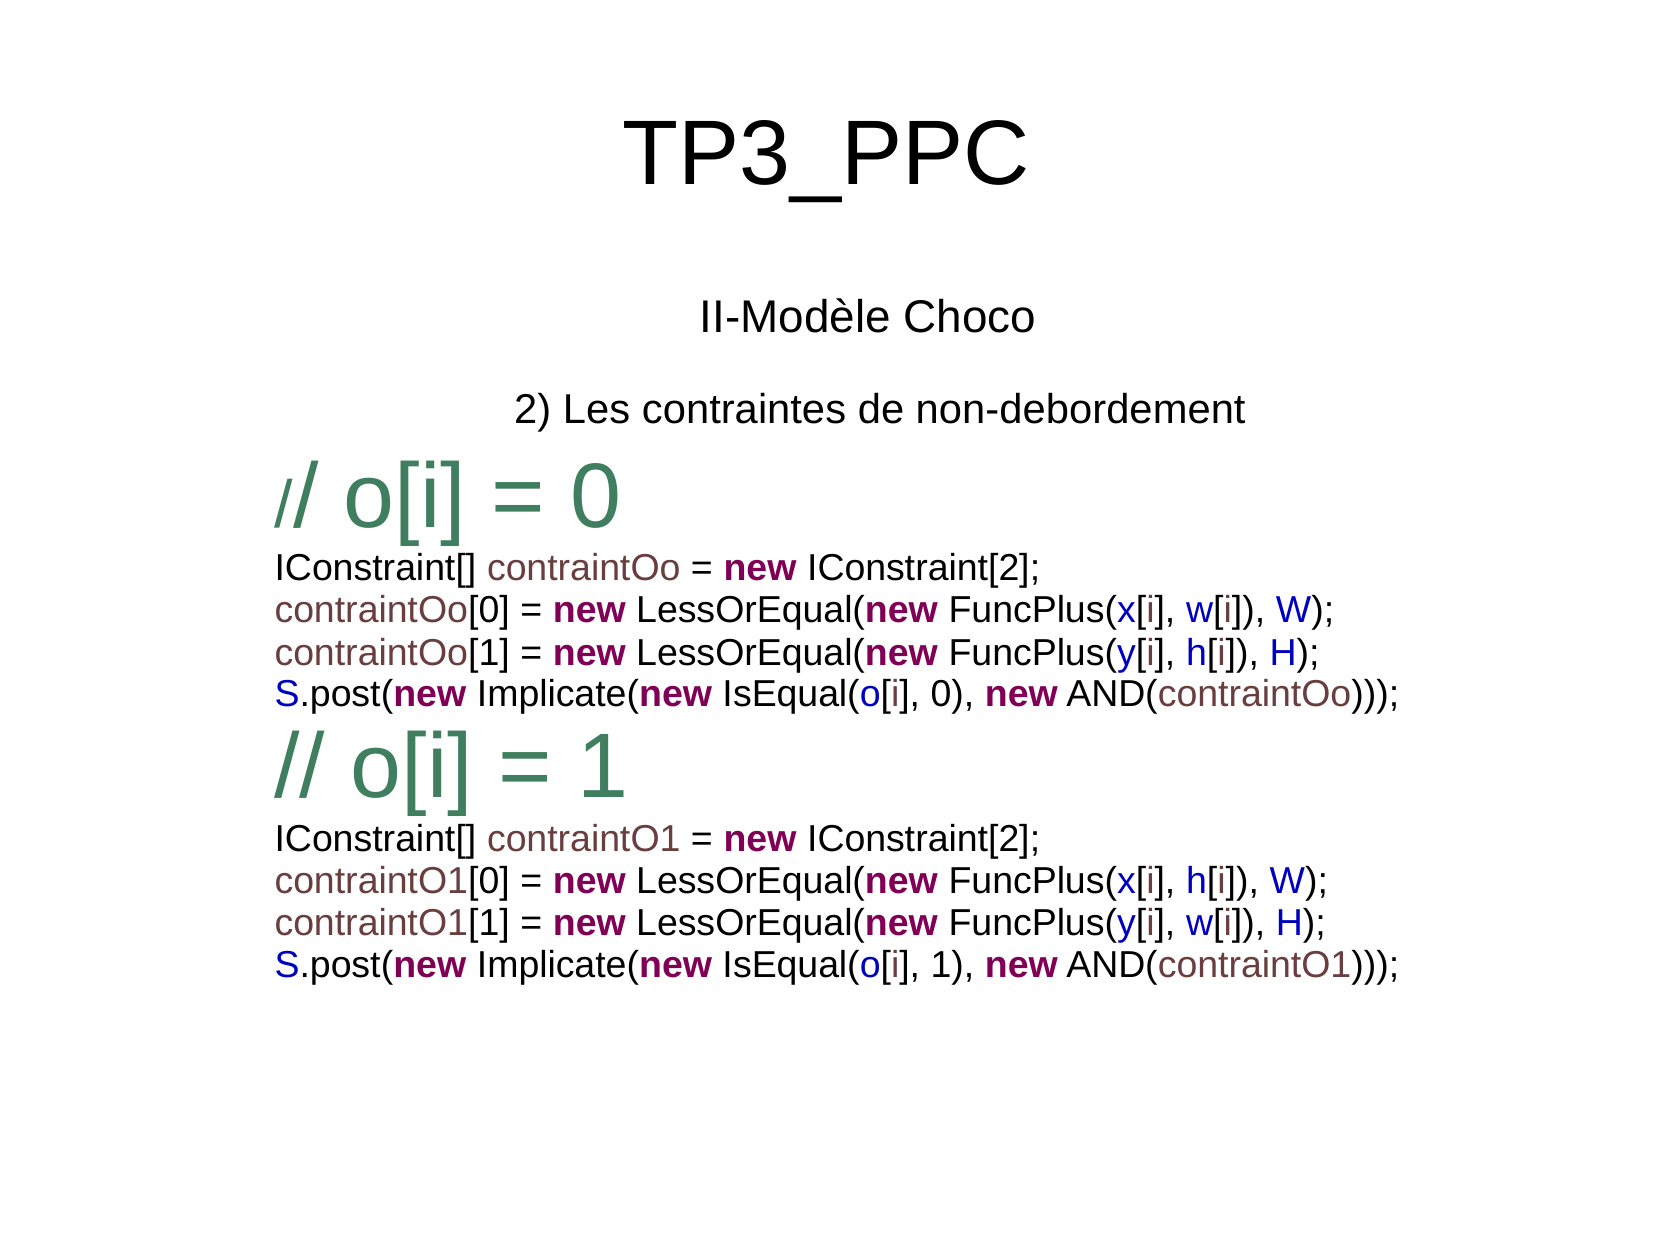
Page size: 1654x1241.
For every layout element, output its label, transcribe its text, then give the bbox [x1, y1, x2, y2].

text_box // o[i] = 0 IConstraint[] contraintOo = new IConstraint[2]; contraintOo[0] = new LessOrEqual(new FuncPlus(x[i], w[i]), W); contraintOo[1] = new LessOrEqual(new FuncPlus(y[i], h[i]), H); S.post(new Implicate(new IsEqual(o[i], 0), new AND(contraintOo))); // o[i] = 1 IConstraint[] contraintO1 = new IConstraint[2]; contraintO1[0] = new LessOrEqual(new FuncPlus(x[i], h[i]), W); contraintO1[1] = new LessOrEqual(new FuncPlus(y[i], w[i]), H); S.post(new Implicate(new IsEqual(o[i], 1), new AND(contraintO1))); [259, 437, 1441, 1134]
text_box II-Modèle Choco [389, 283, 1347, 350]
text_box 2) Les contraintes de non-debordement [295, 377, 1465, 485]
title TP3_PPC [82, 49, 1571, 257]
